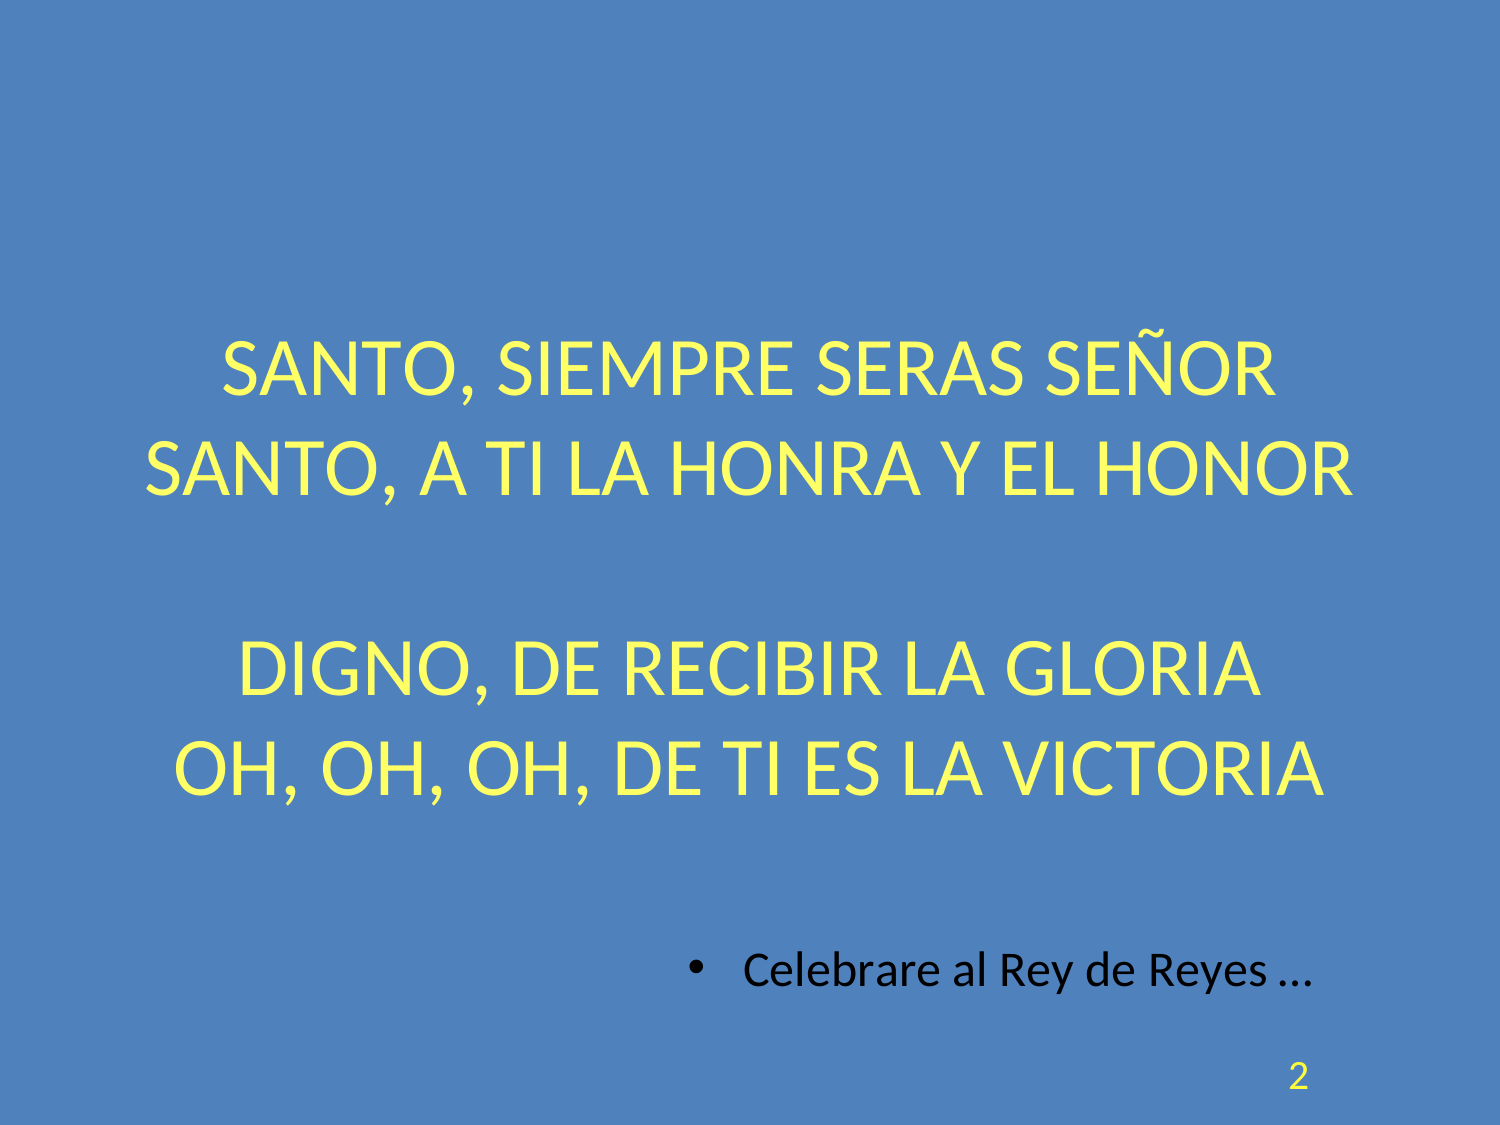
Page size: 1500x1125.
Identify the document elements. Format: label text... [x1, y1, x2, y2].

text_box Celebrare al Rey de Reyes … [616, 928, 1329, 1012]
title SANTO, SIEMPRE SERAS SEÑOR SANTO, A TI LA HONRA Y EL HONOR DIGNO, DE RECIBIR LA GLORIA OH, OH, OH, DE TI ES LA VICTORIA [75, 468, 1426, 657]
text_box <número> [974, 1042, 1325, 1103]
